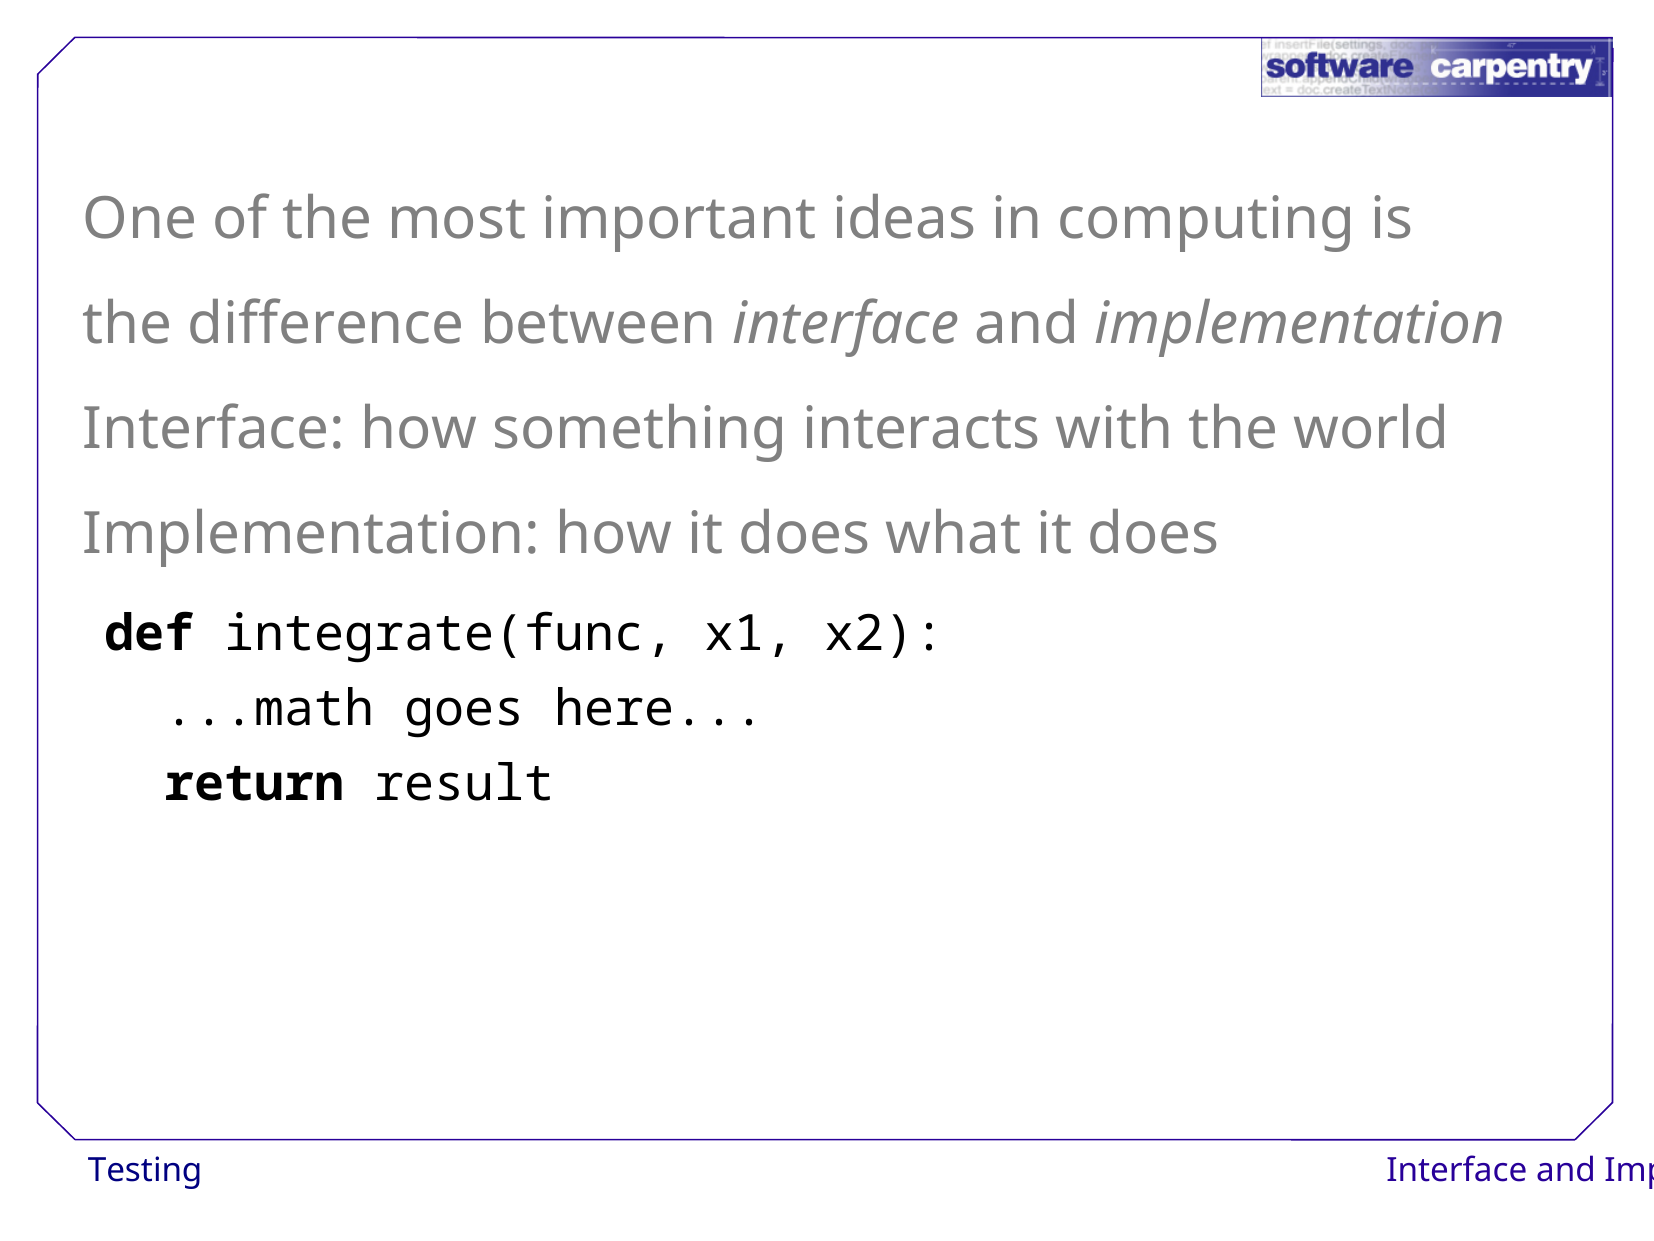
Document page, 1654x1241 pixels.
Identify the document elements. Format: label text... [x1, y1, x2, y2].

text_box One of the most important ideas in computing is the difference between interface and implementation Interface: how something interacts with the world Implementation: how it does what it does [68, 137, 1654, 574]
picture [1261, 39, 1613, 97]
text_box def integrate(func, x1, x2): ...math goes here... return result [89, 578, 1340, 828]
